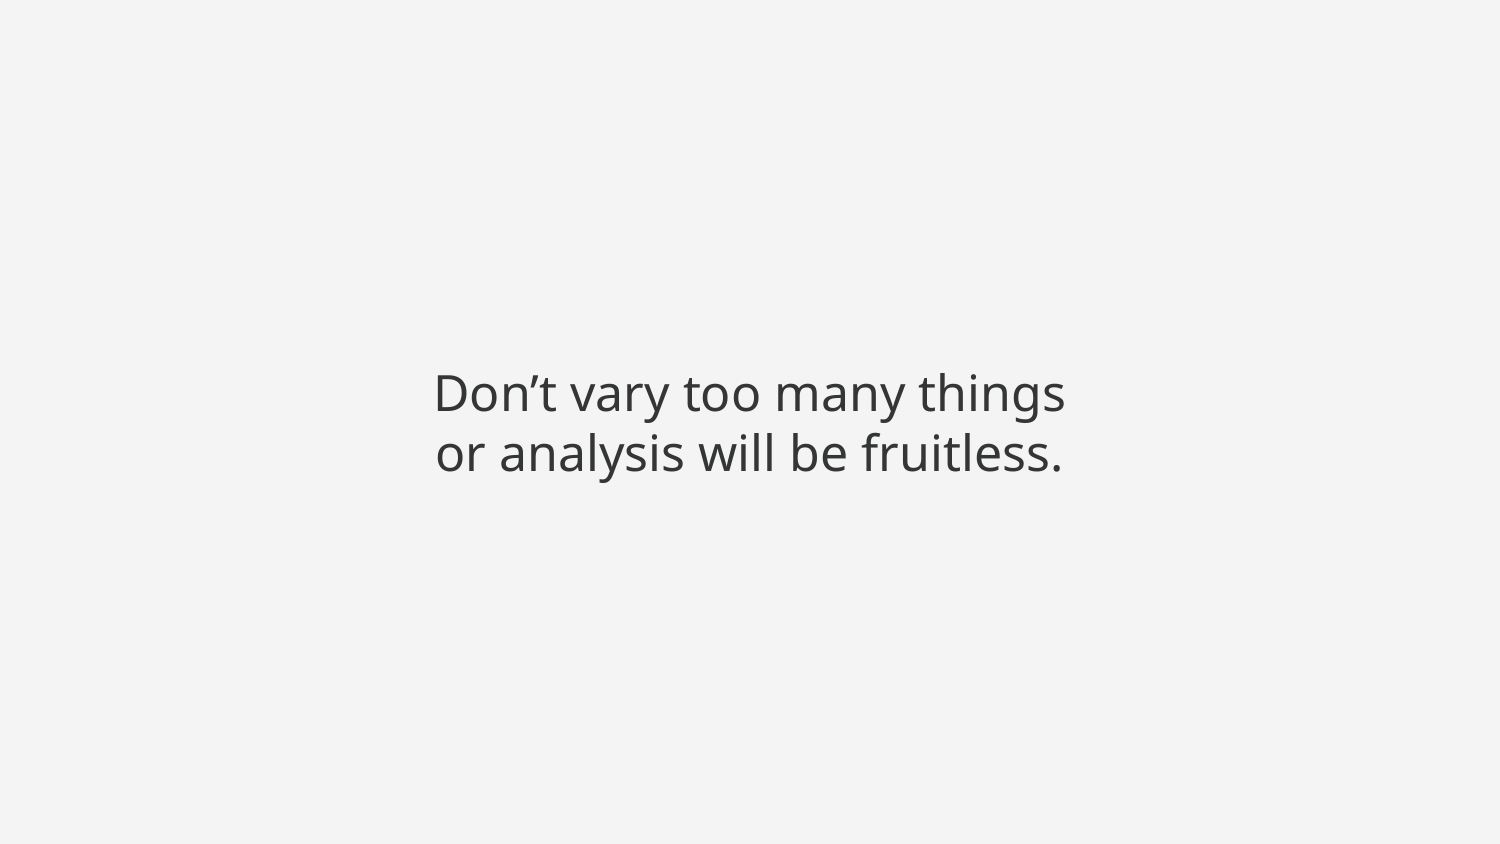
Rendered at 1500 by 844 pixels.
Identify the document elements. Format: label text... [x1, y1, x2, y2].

list Don’t vary too many things or analysis will be fruitless. [51, 266, 1449, 578]
